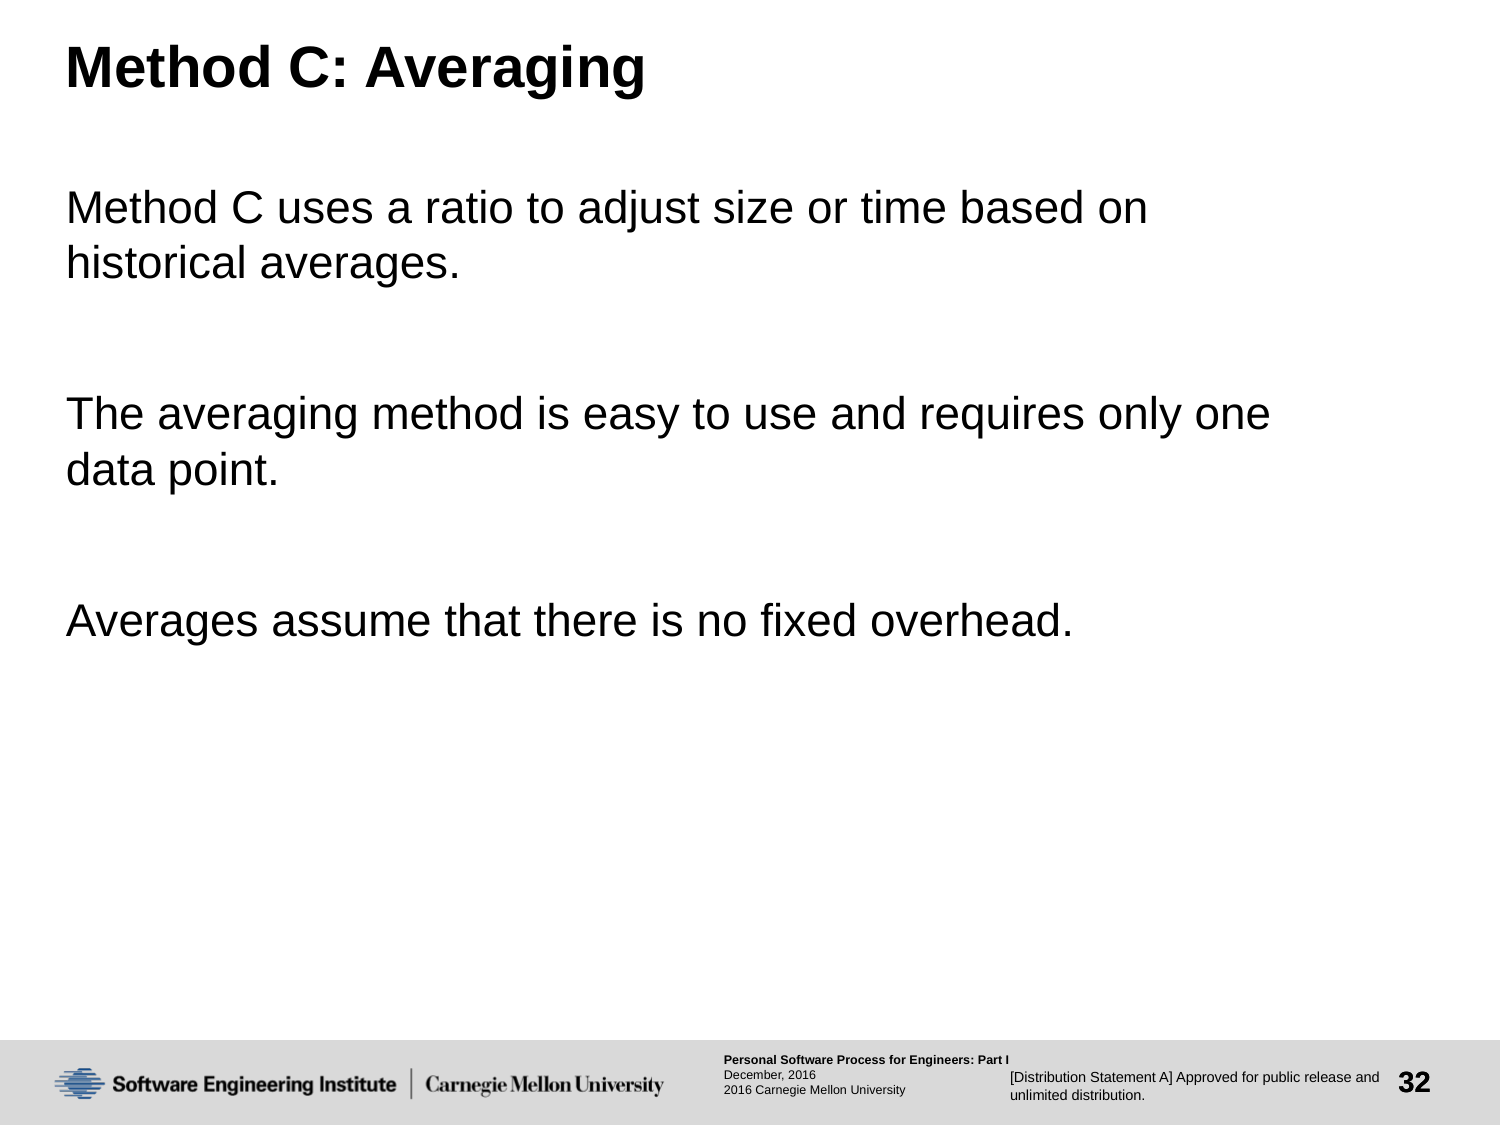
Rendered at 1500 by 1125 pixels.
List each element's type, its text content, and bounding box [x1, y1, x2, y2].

title Method C: Averaging [65, 37, 1313, 148]
list Method C uses a ratio to adjust size or time based on historical averages. The averaging method is easy to use and requires only one data point. Averages assume that there is no fixed overhead. [65, 177, 1431, 1000]
picture [46, 1061, 673, 1104]
